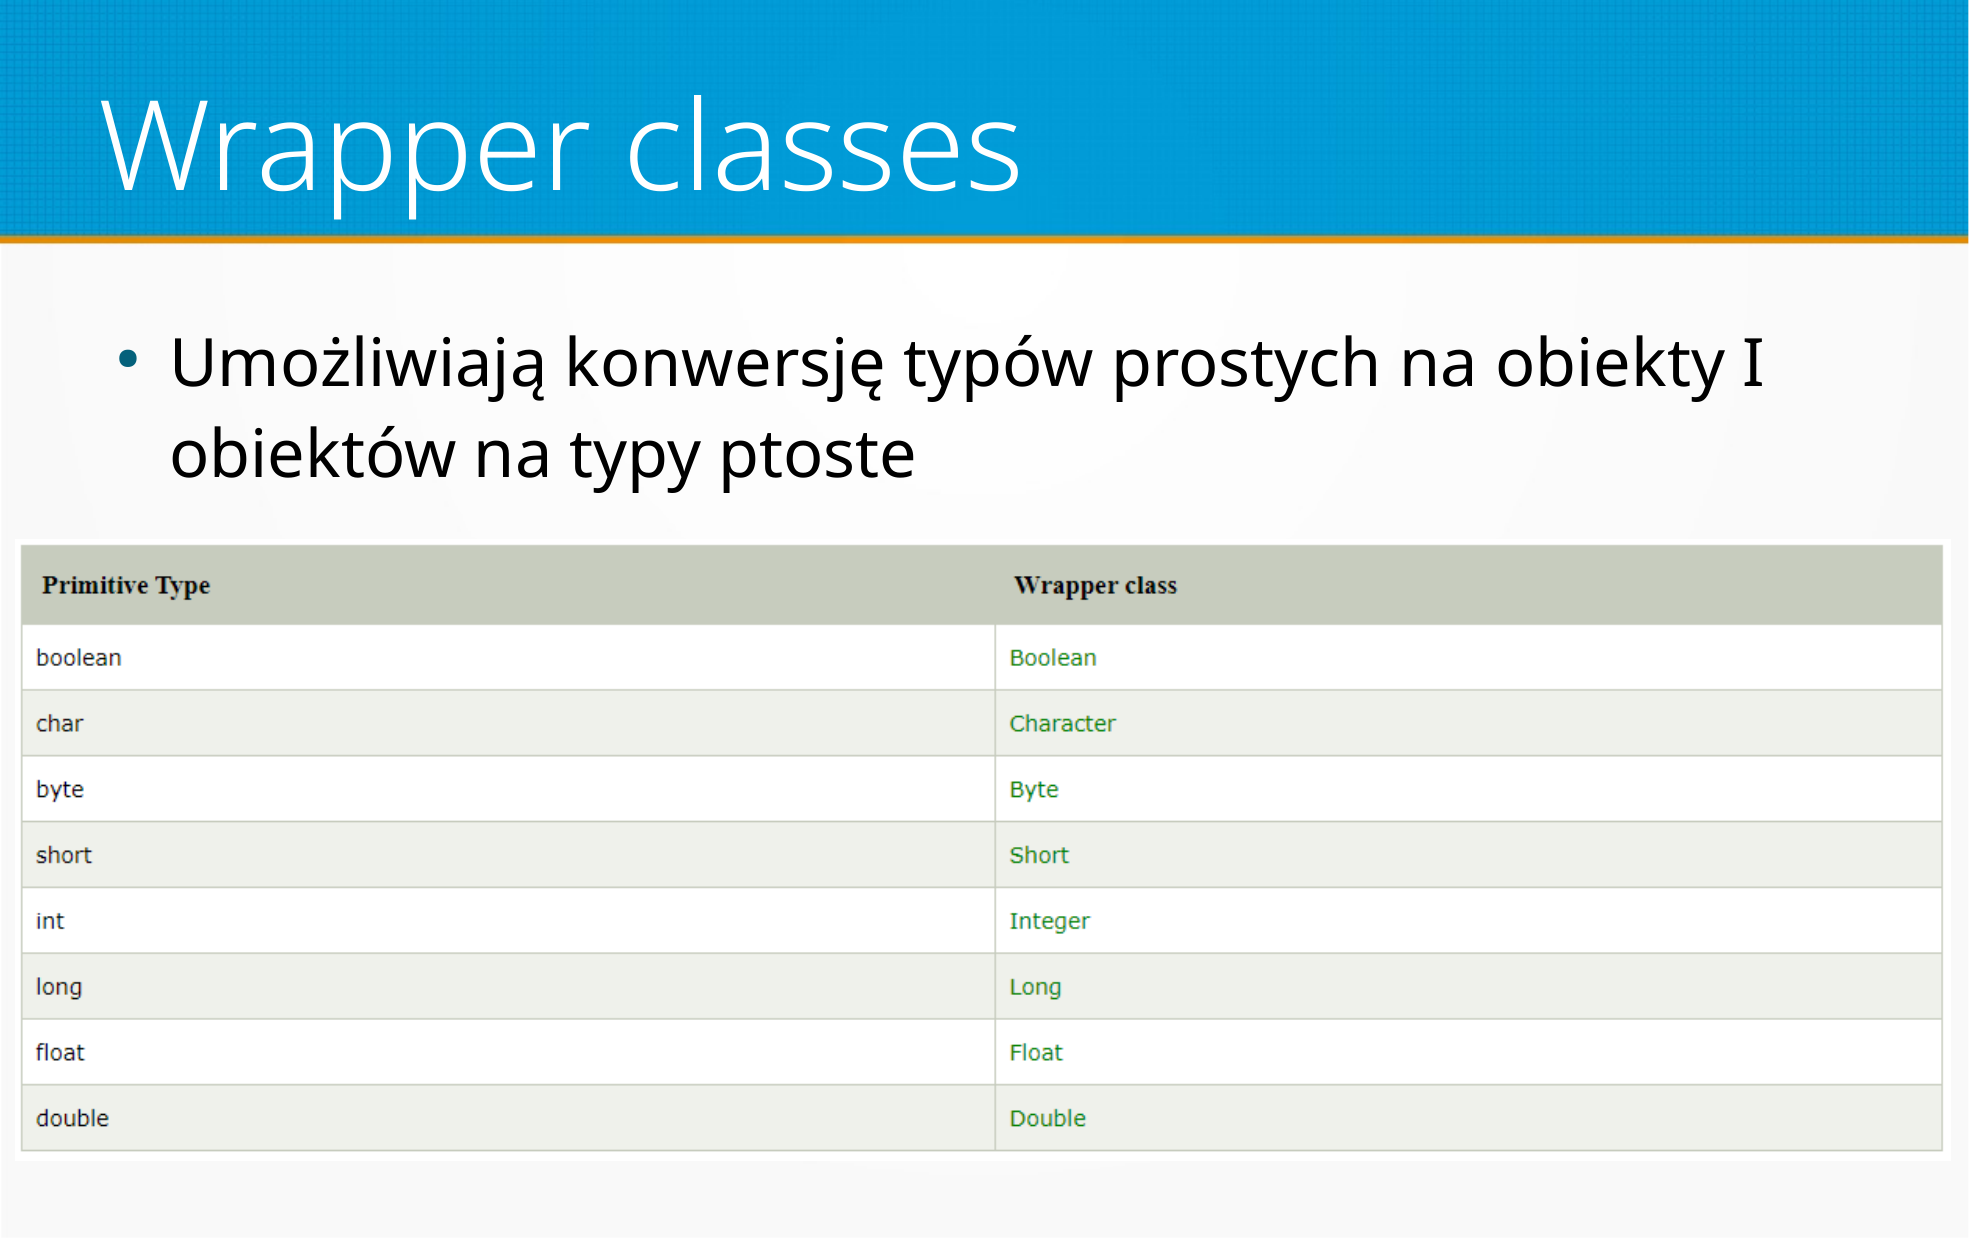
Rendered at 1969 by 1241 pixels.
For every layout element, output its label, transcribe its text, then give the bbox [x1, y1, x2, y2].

list Umożliwiają konwersję typów prostych na obiekty I obiektów na typy ptoste [98, 315, 1861, 539]
picture [0, 233, 1969, 1241]
title Wrapper classes [98, 19, 1870, 227]
